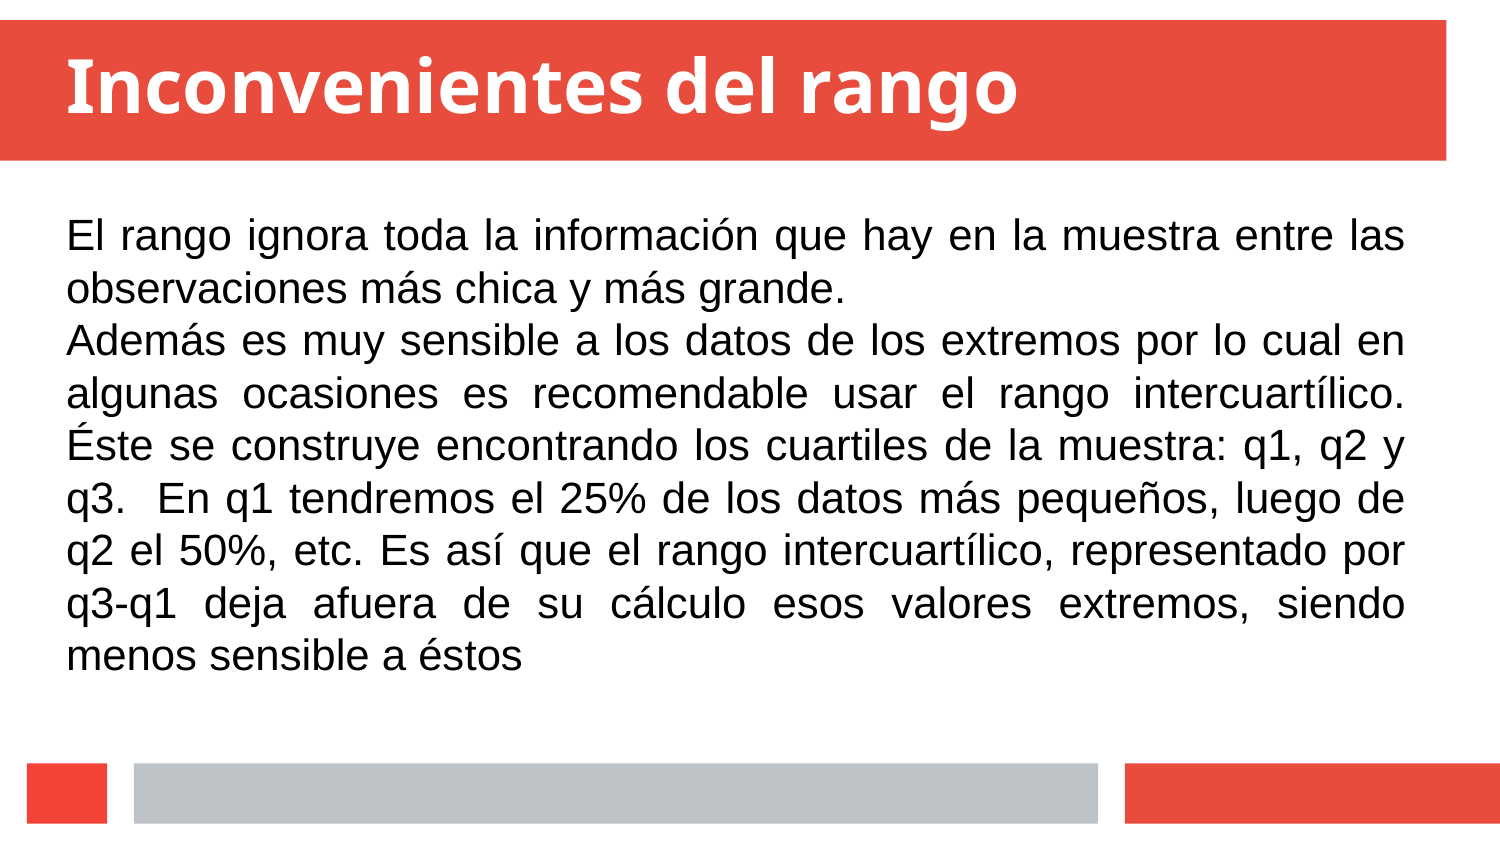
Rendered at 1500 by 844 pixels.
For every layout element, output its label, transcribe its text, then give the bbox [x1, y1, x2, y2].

subtitle El rango ignora toda la información que hay en la muestra entre las observaciones más chica y más grande. Además es muy sensible a los datos de los extremos por lo cual en algunas ocasiones es recomendable usar el rango intercuartílico. Éste se construye encontrando los cuartiles de la muestra: q1, q2 y q3. En q1 tendremos el 25% de los datos más pequeños, luego de q2 el 50%, etc. Es así que el rango intercuartílico, representado por q3-q1 deja afuera de su cálculo esos valores extremos, siendo menos sensible a éstos [53, 194, 1420, 717]
title Inconvenientes del rango [53, 40, 1447, 141]
